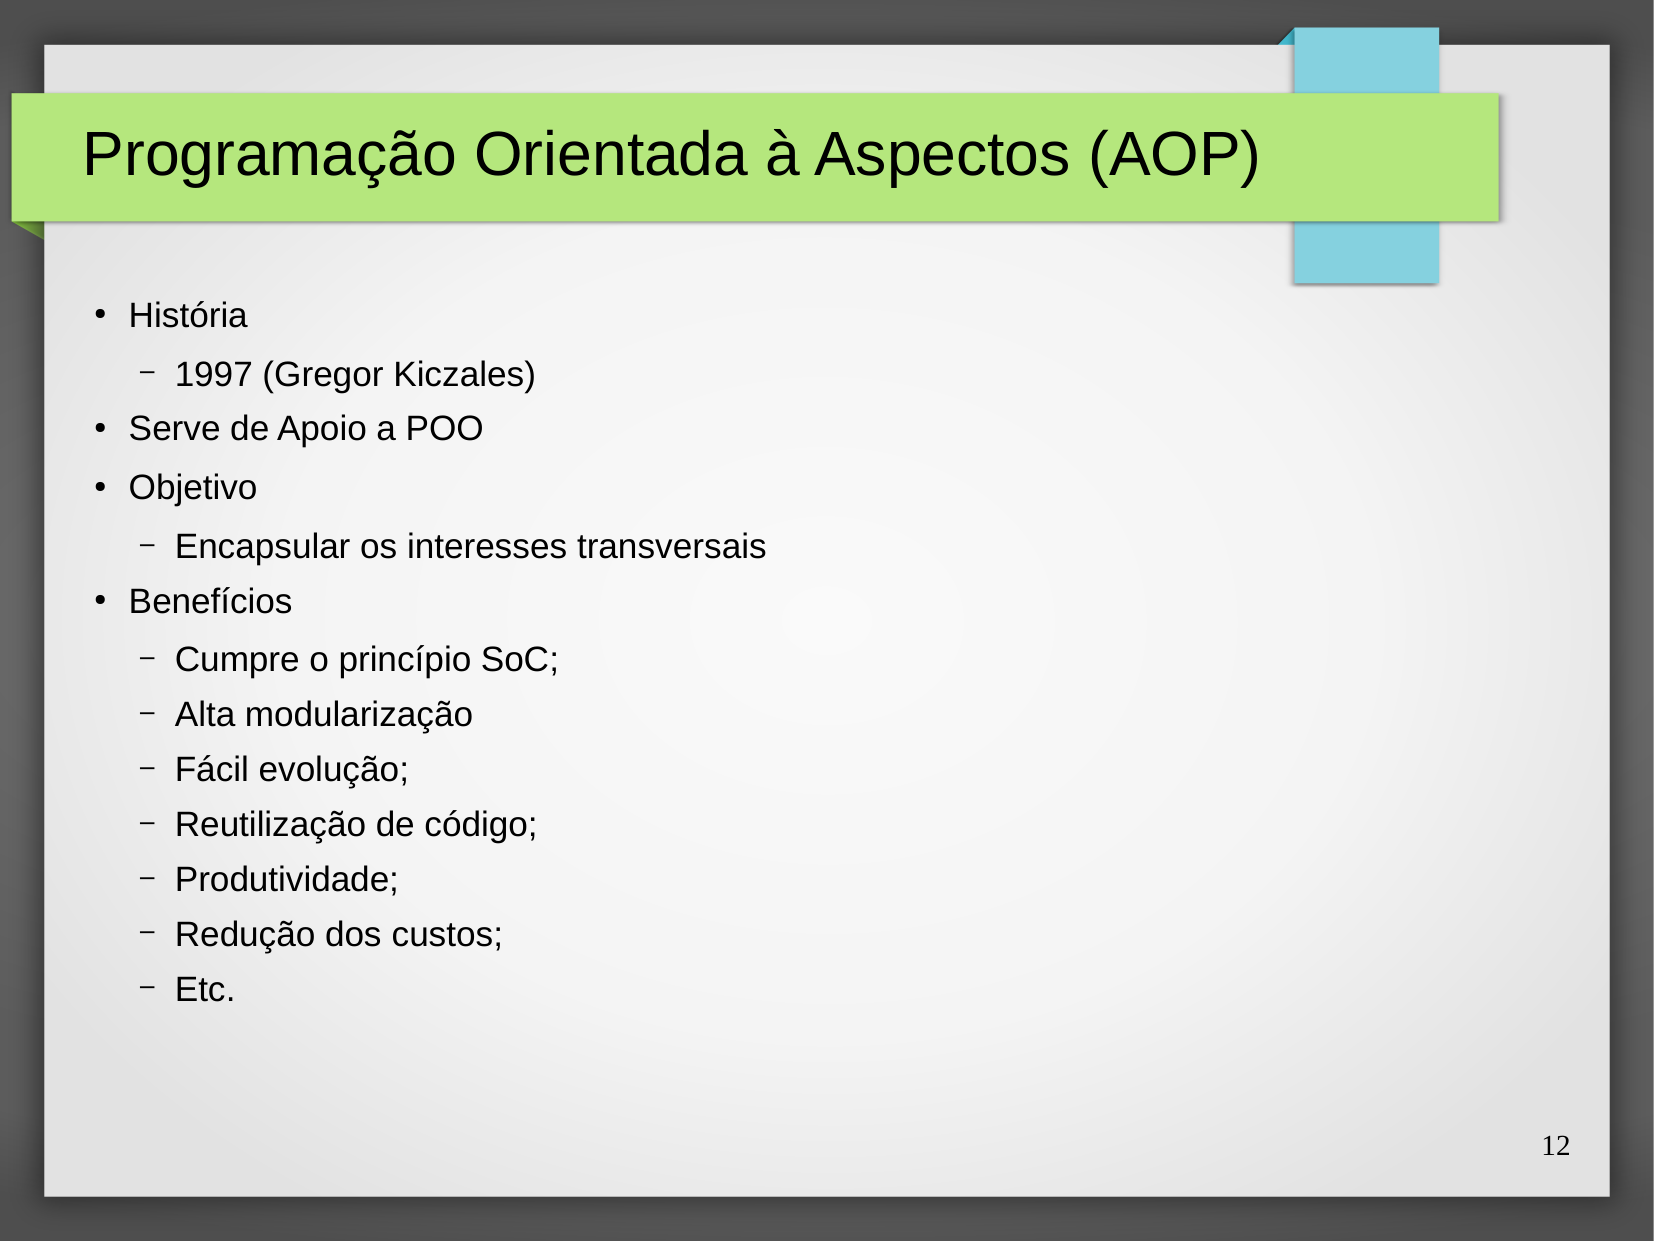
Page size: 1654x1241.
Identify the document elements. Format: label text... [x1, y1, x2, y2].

list História 1997 (Gregor Kiczales) Serve de Apoio a POO Objetivo Encapsular os interesses transversais Benefícios Cumpre o princípio SoC; Alta modularização Fácil evolução; Reutilização de código; Produtividade; Redução dos custos; Etc. [82, 295, 1571, 1015]
title Programação Orientada à Aspectos (AOP) [82, 94, 1264, 213]
picture [0, 0, 1654, 1241]
